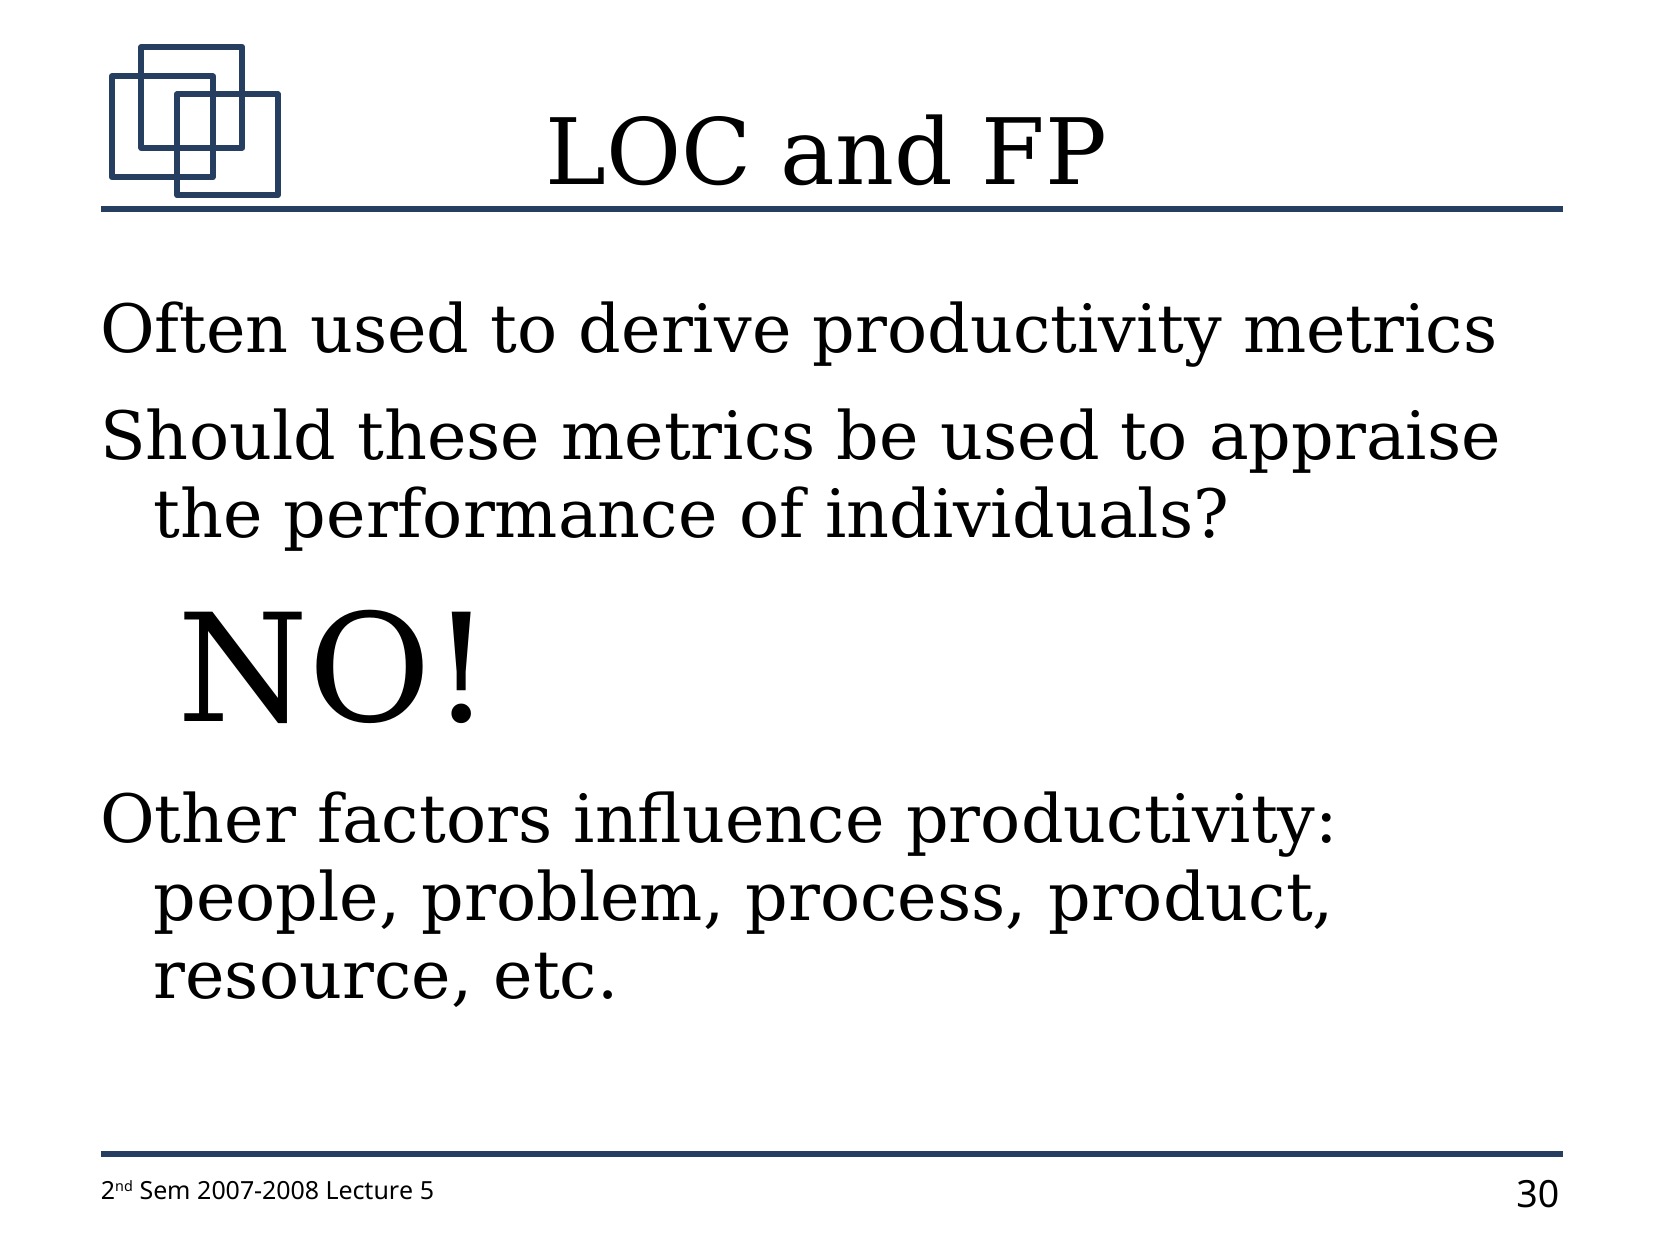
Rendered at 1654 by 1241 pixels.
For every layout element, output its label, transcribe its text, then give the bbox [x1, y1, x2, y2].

title LOC and FP [82, 49, 1571, 257]
list Often used to derive productivity metrics Should these metrics be used to appraise the performance of individuals? NO! Other factors influence productivity: people, problem, process, product, resource, etc. [82, 290, 1571, 1109]
